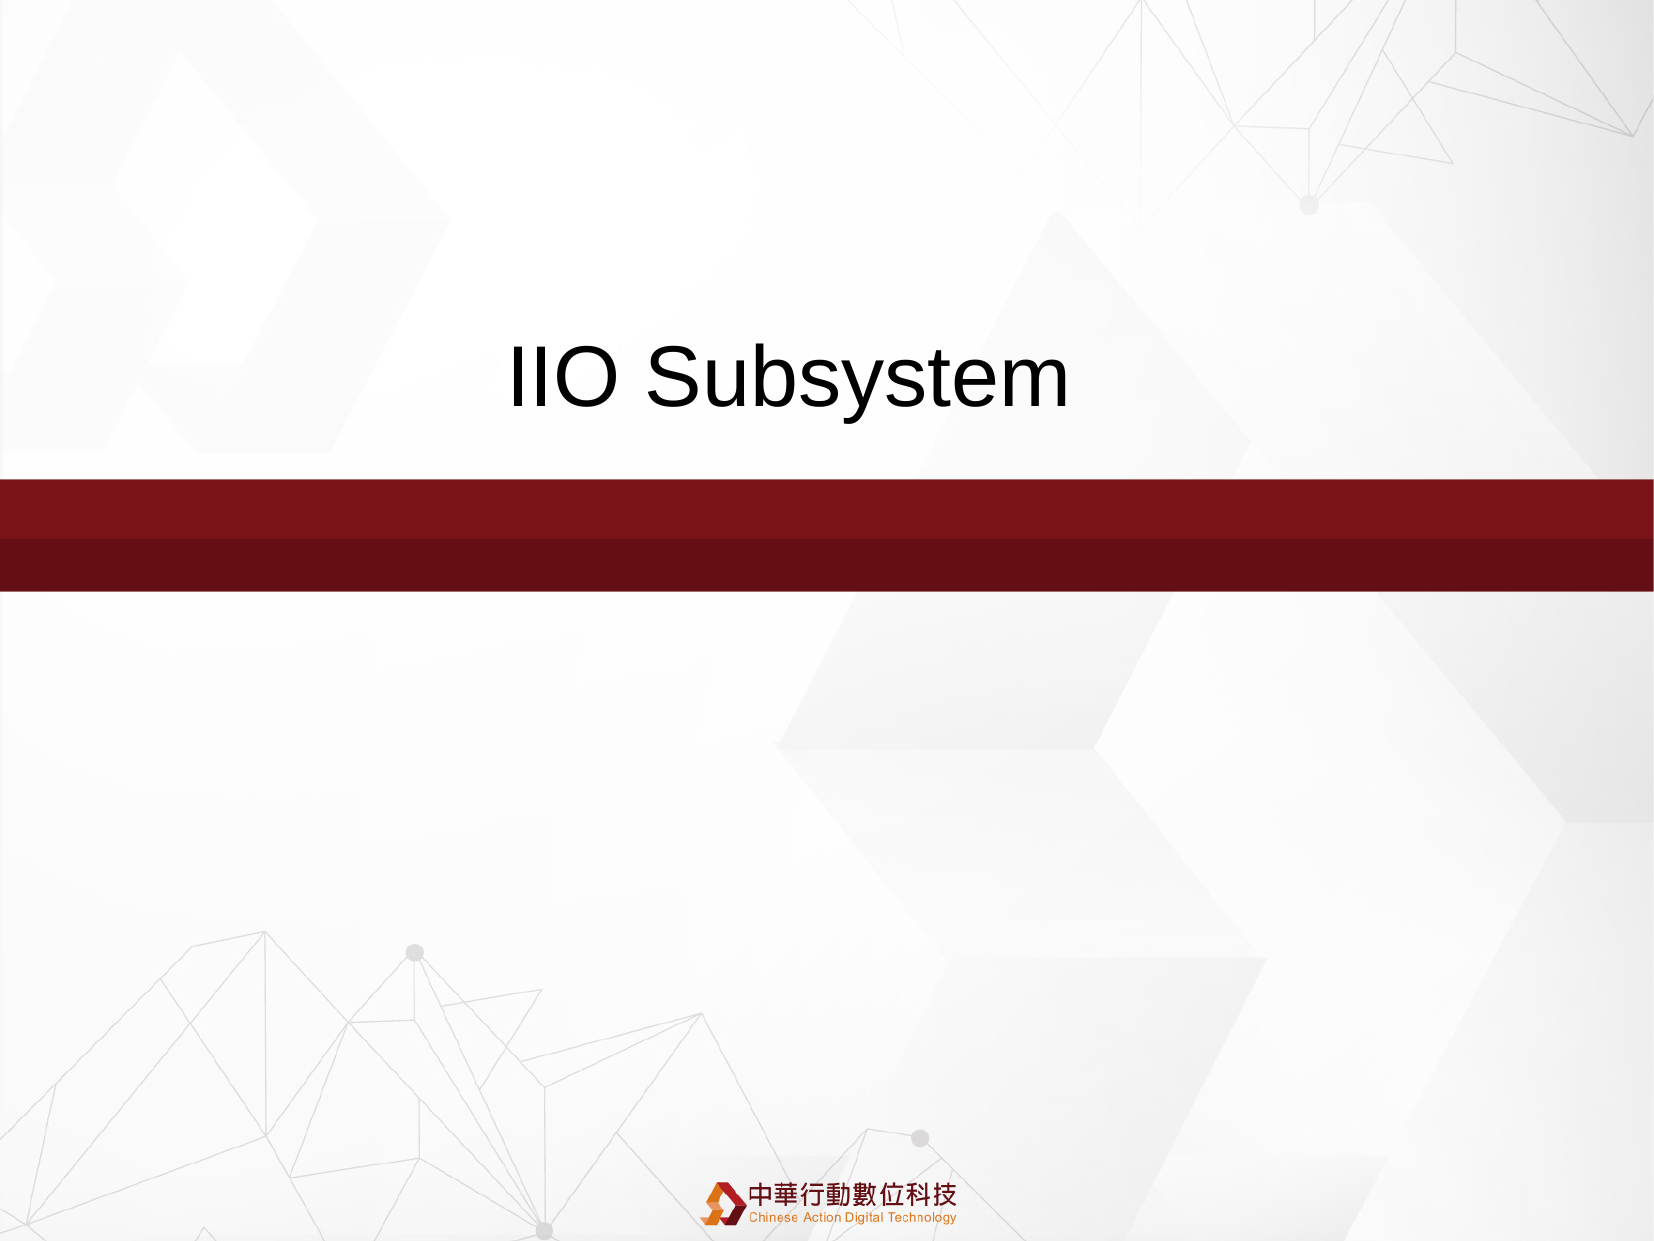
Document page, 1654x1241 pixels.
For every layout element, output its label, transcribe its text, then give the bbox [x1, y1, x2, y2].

picture [0, 0, 1654, 1241]
title IIO Subsystem [45, 272, 1534, 481]
